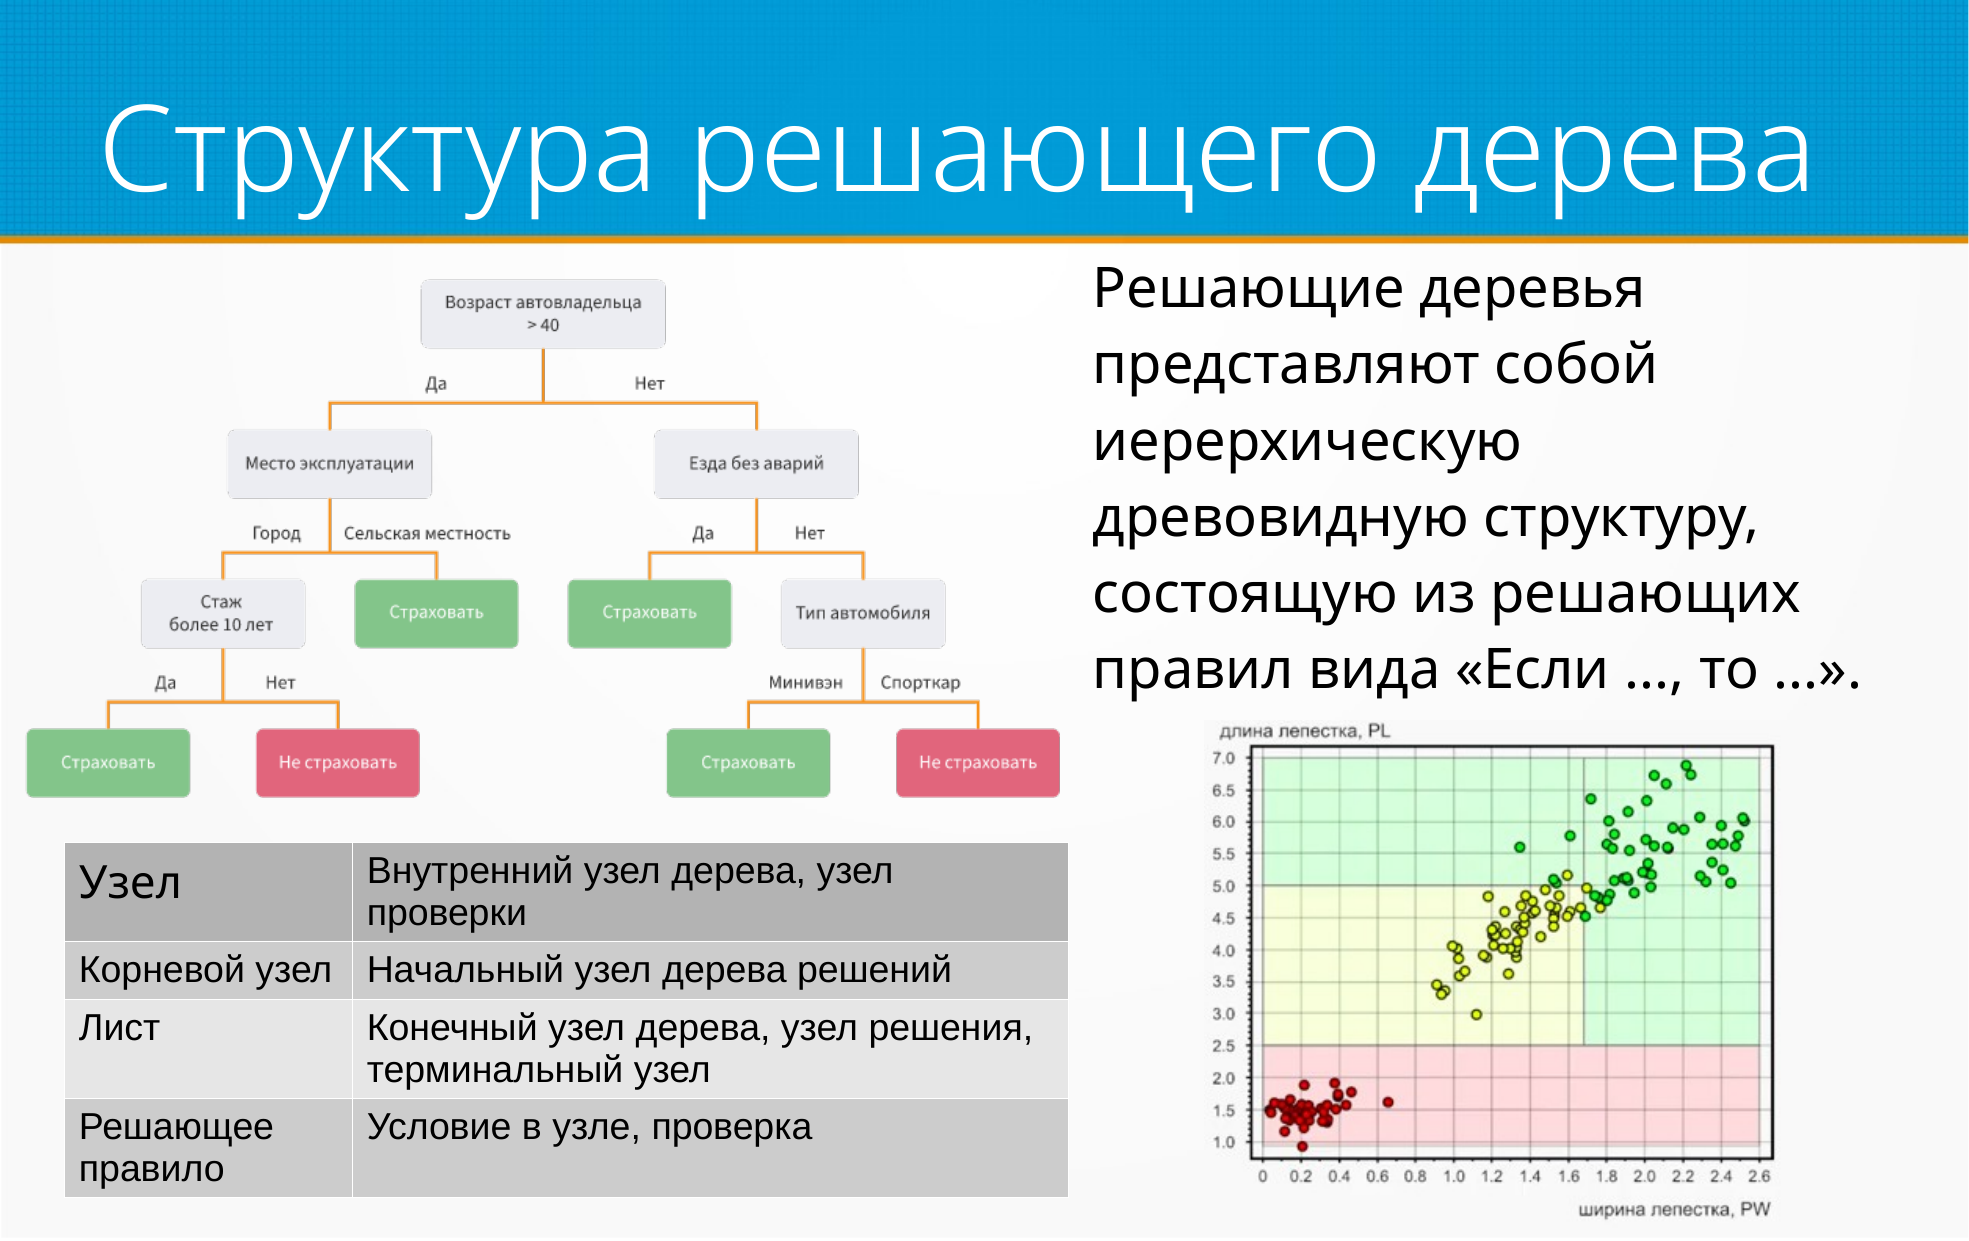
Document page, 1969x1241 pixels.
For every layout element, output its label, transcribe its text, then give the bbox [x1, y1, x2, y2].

picture [0, 233, 1969, 1241]
list Решающие деревья представляют собой иерерхическую древовидную структуру, состоящую из решающих правил вида «Если ..., то ...». [1092, 248, 1914, 709]
table_cell Конечный узел дерева, узел решения, терминальный узел [353, 1000, 1068, 1098]
table_cell Начальный узел дерева решений [353, 942, 1068, 999]
title Структура решающего дерева [98, 19, 1870, 227]
table_cell Лист [65, 1000, 352, 1098]
table_cell Корневой узел [65, 942, 352, 999]
table_cell Решающее правило [65, 1099, 352, 1197]
table_cell Условие в узле, проверка [353, 1099, 1068, 1197]
table_header Внутренний узел дерева, узел проверки [353, 843, 1068, 941]
table_header Узел [65, 843, 352, 941]
